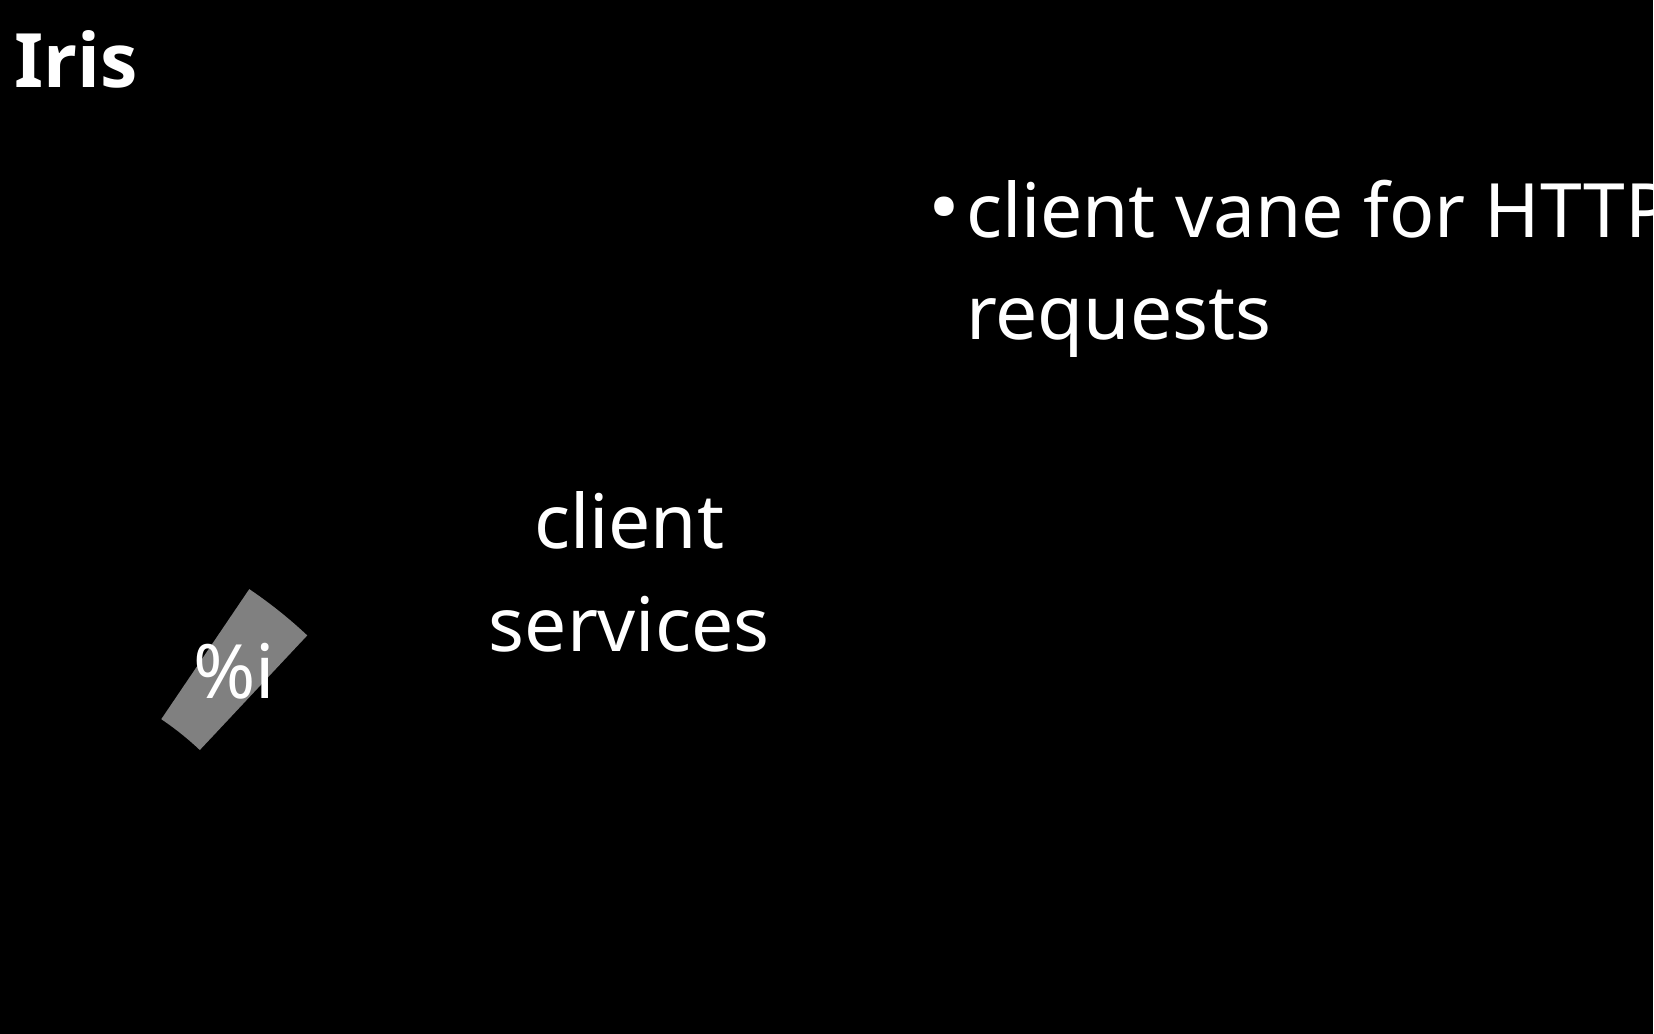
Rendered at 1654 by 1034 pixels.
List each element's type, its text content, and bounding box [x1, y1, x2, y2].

text_box %i [202, 648, 213, 673]
text_box %i [161, 589, 308, 751]
text_box client vane for HTTP requests [915, 150, 1647, 637]
text_box Iris [0, 0, 157, 94]
text_box client services [474, 461, 774, 634]
